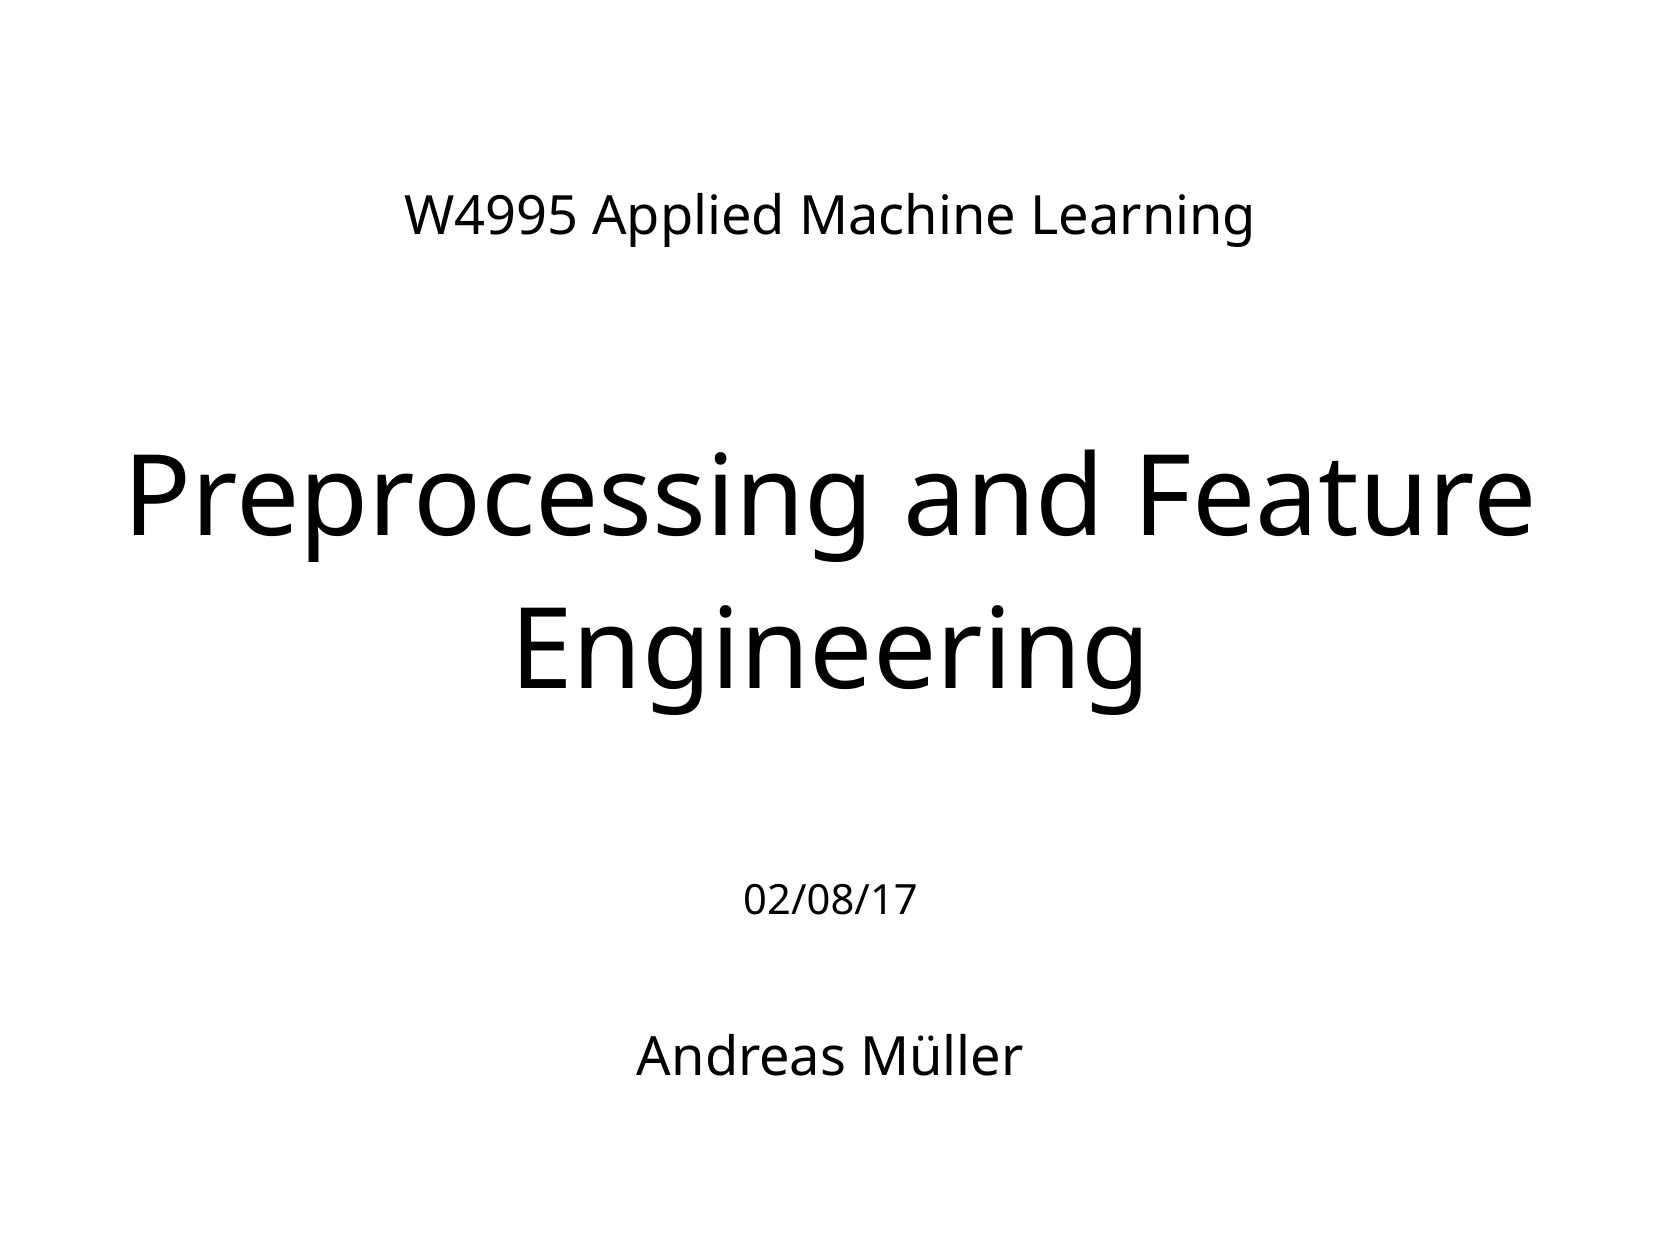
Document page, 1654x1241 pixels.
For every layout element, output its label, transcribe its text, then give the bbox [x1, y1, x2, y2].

text_box W4995 Applied Machine Learning Preprocessing and Feature Engineering 02/08/17 Andreas Müller [86, 154, 1575, 1115]
